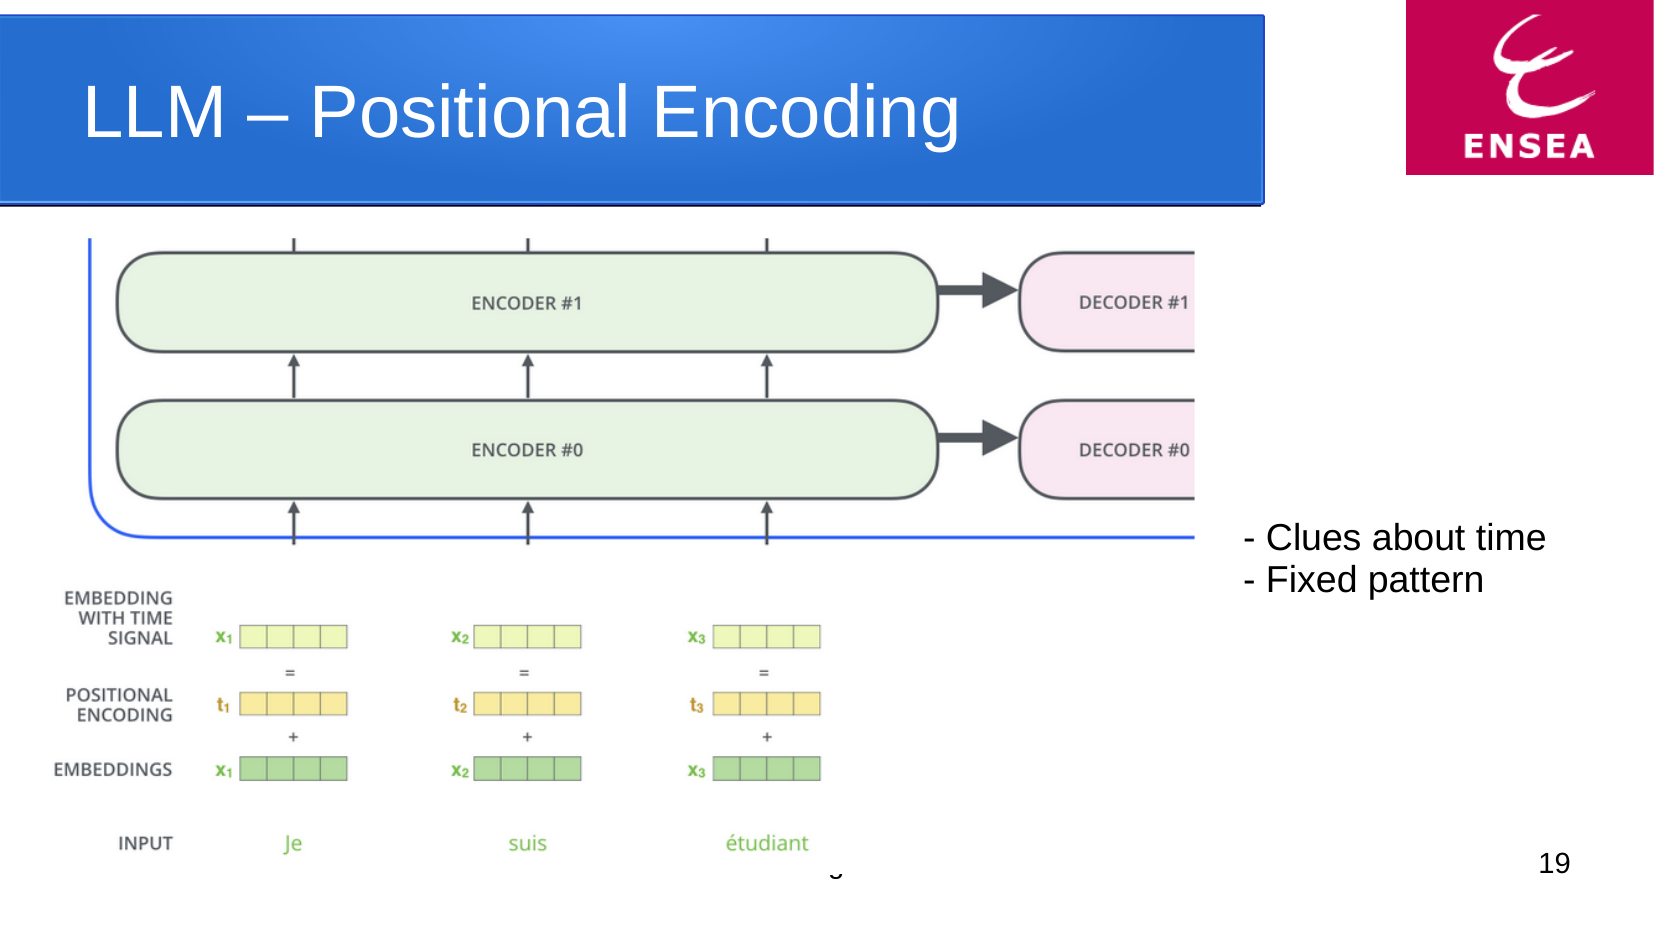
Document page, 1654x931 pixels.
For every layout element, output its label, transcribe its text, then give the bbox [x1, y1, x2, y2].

picture [20, 221, 1217, 875]
title LLM – Positional Encoding [82, 35, 1235, 189]
text_box - Clues about time - Fixed pattern [1228, 508, 1642, 626]
picture [1406, 0, 1654, 175]
